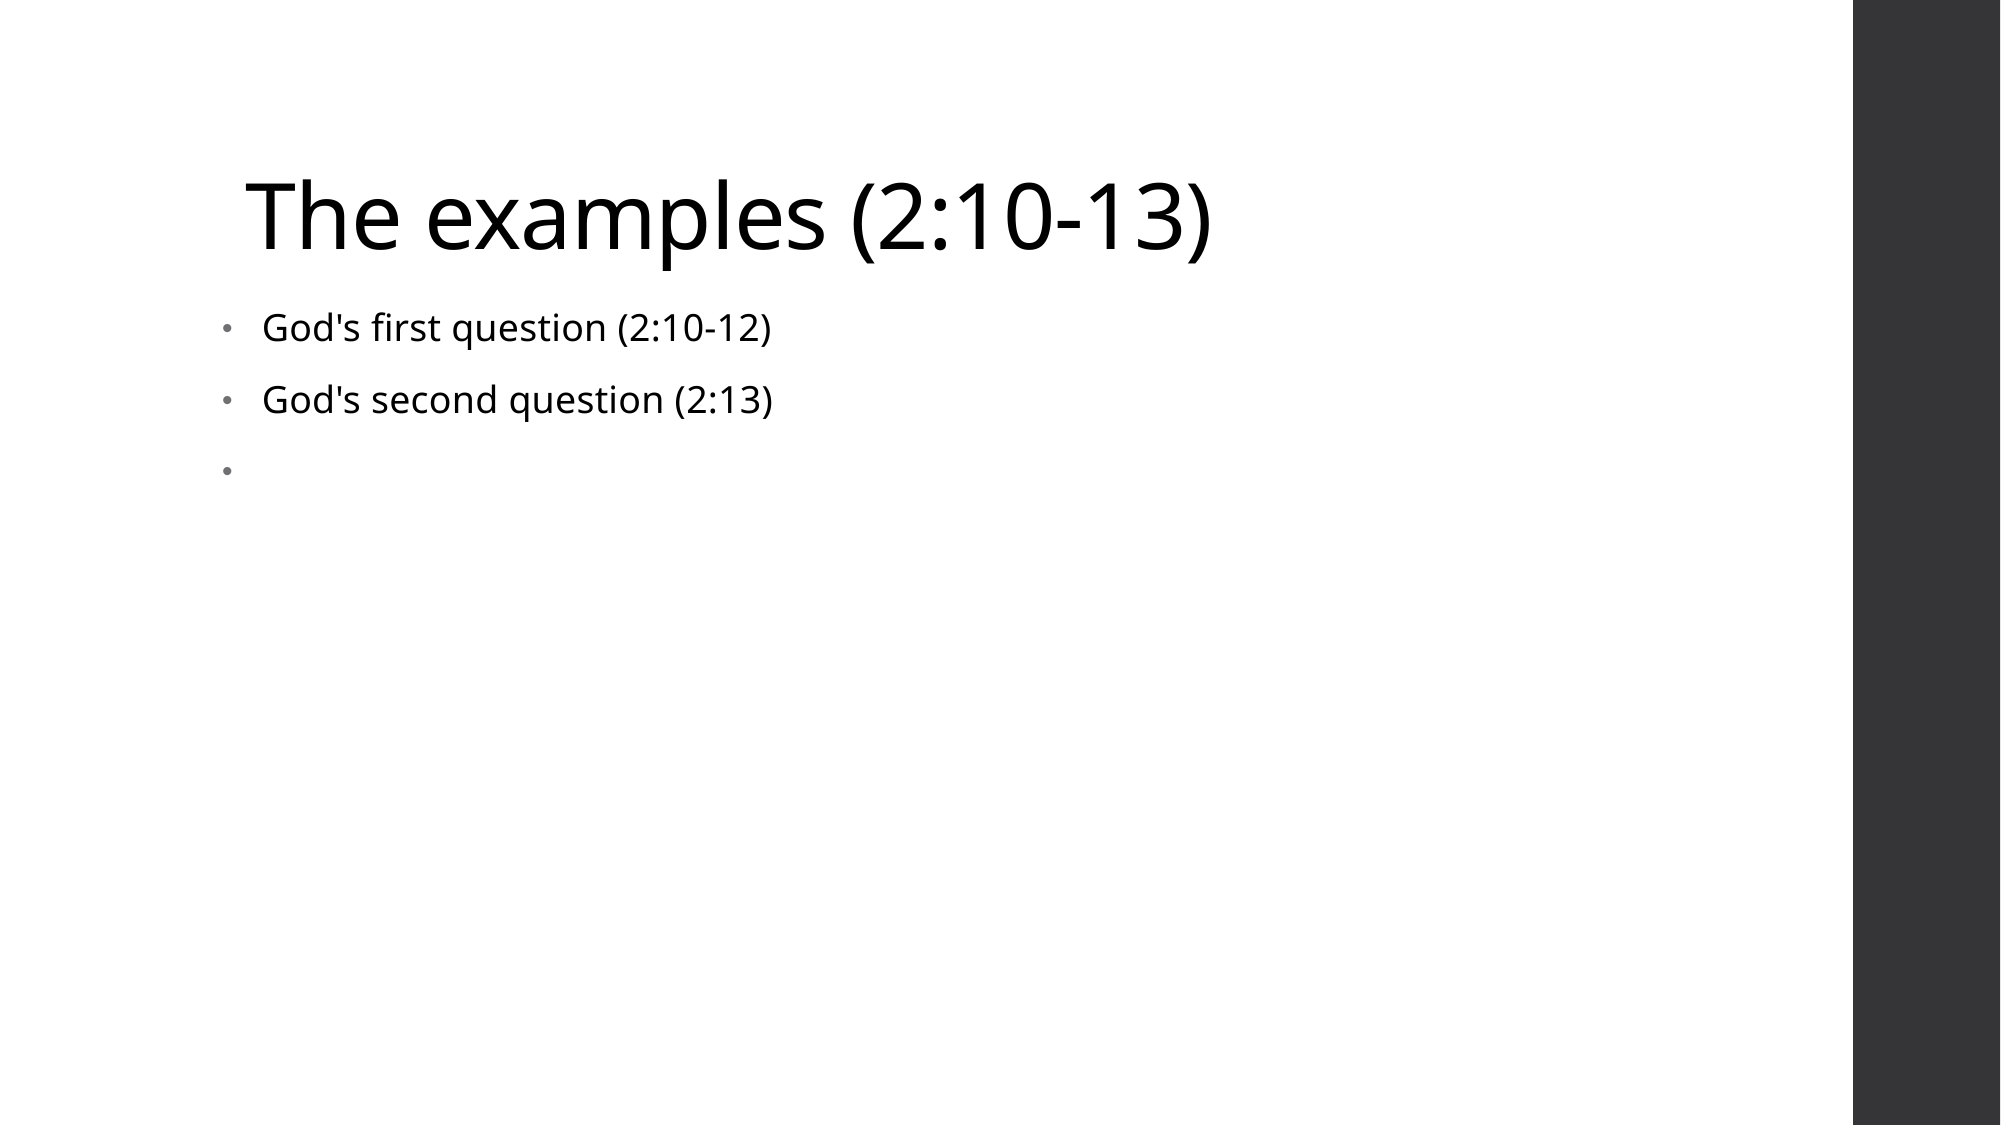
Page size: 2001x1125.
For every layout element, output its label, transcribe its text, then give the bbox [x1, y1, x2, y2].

list God's first question (2:10-12) God's second question (2:13) [206, 299, 1617, 1014]
title The examples (2:10-13) [206, 60, 1797, 278]
